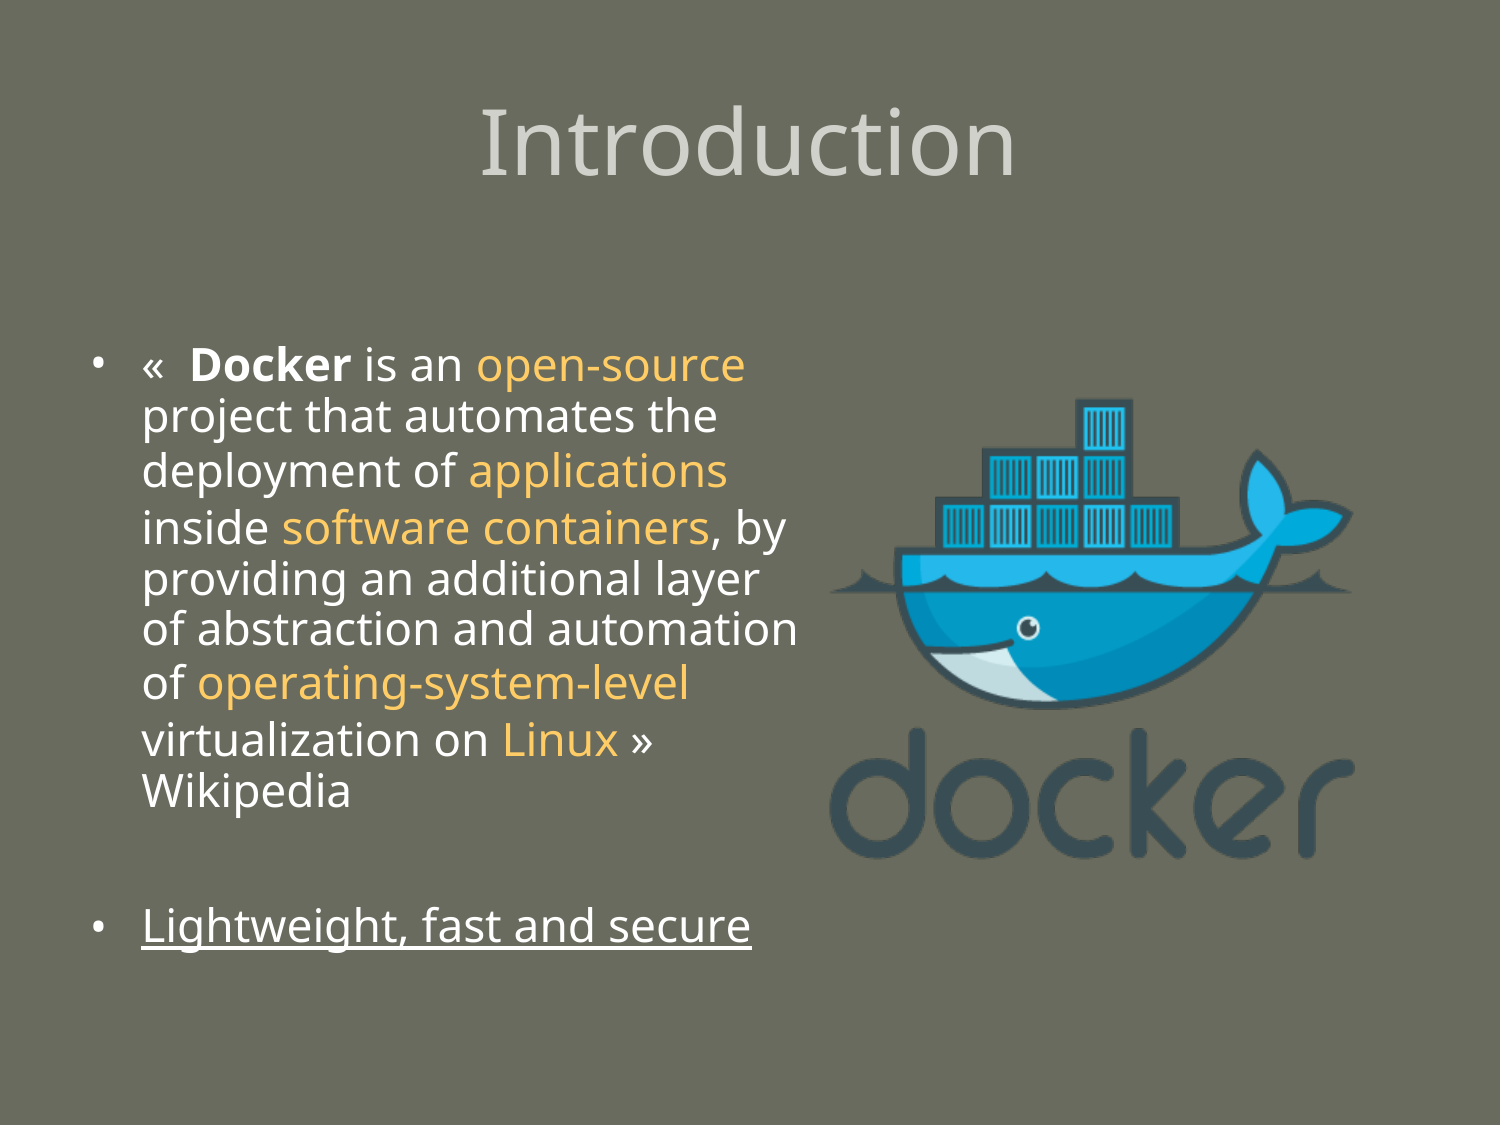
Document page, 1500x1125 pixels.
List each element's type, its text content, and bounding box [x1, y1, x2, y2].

title Introduction [75, 45, 1426, 233]
list « Docker is an open-source project that automates the deployment of applications inside software containers, by providing an additional layer of abstraction and automation of operating-system-level virtualization on Linux » Wikipedia Lightweight, fast and secure [74, 262, 819, 1005]
picture [797, 373, 1400, 894]
